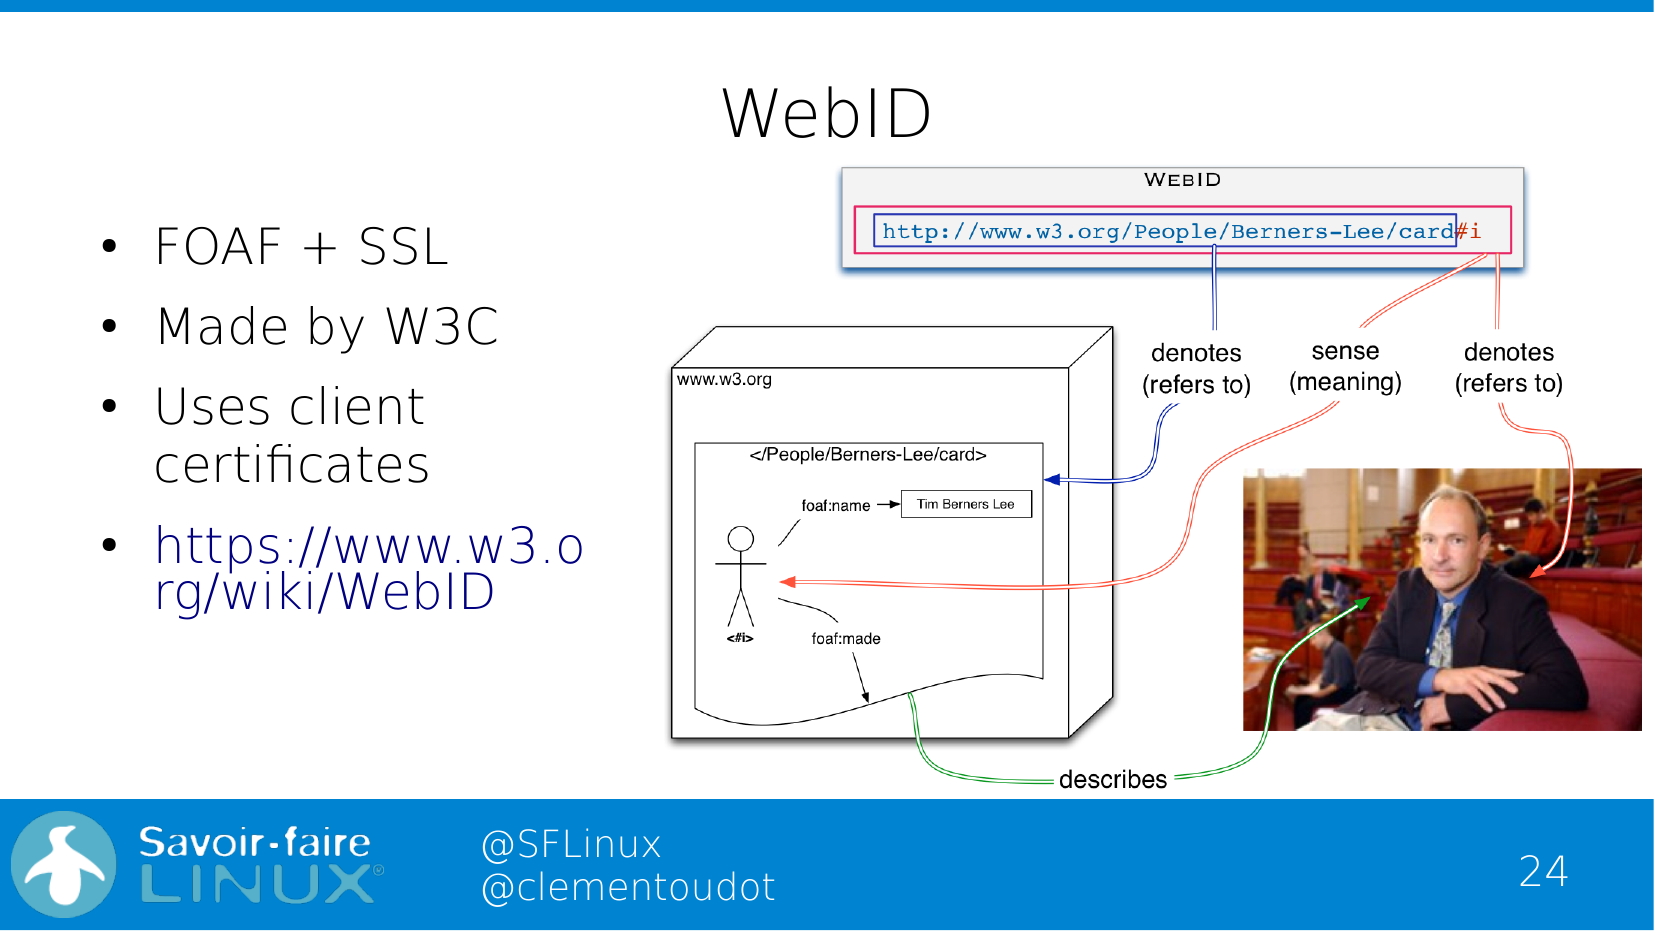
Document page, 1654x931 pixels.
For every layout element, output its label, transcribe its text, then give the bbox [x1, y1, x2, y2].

picture [11, 811, 384, 918]
list FOAF + SSL Made by W3C Uses client certificates https://www.w3.org/wiki/WebID [82, 217, 603, 758]
title WebID [82, 37, 1571, 193]
picture [659, 159, 1642, 798]
